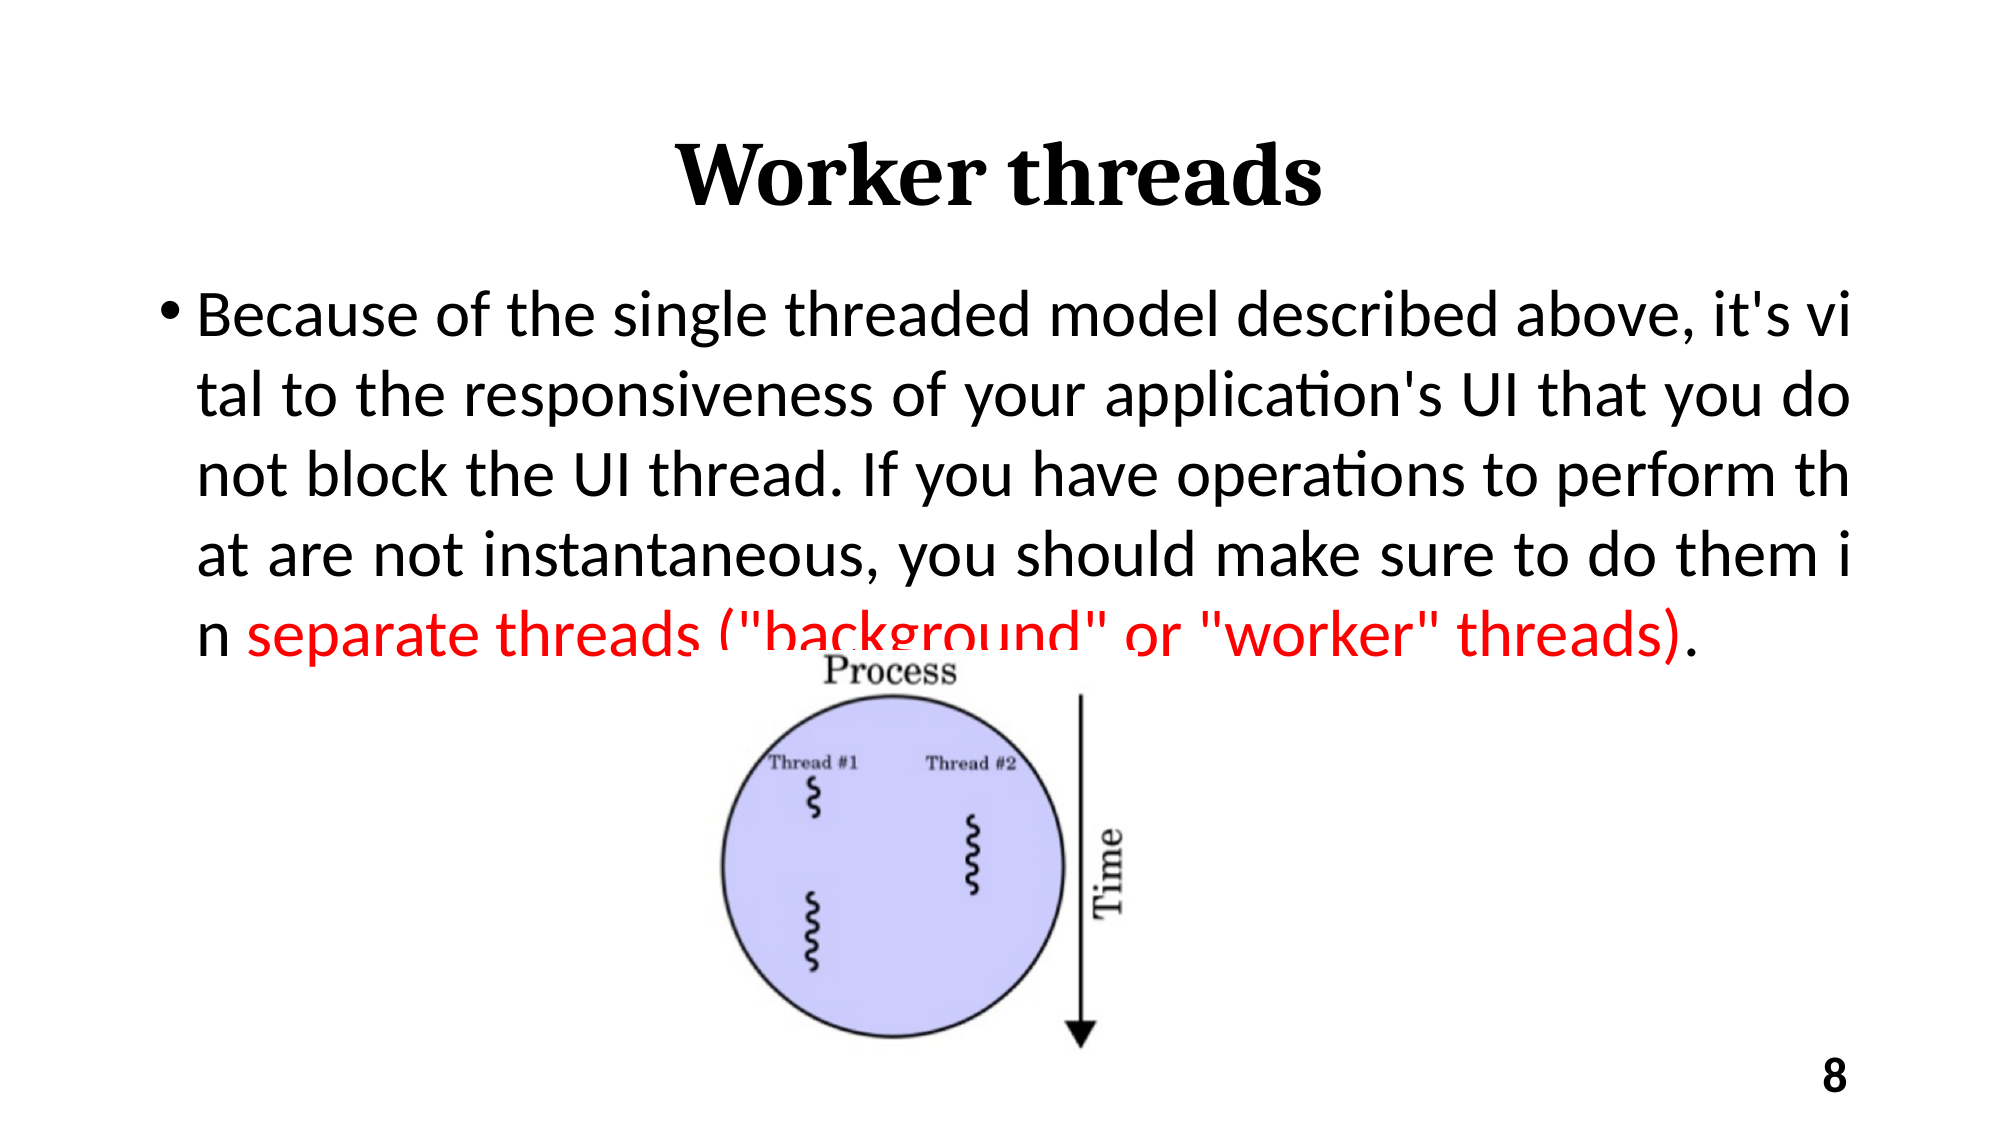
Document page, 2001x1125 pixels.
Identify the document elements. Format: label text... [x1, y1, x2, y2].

list Because of the single threaded model described above, it's vital to the responsiveness of your application's UI that you do not block the UI thread. If you have operations to perform that are not instantaneous, you should make sure to do them in separate threads ("background" or "worker" threads). [143, 261, 1869, 991]
picture [691, 650, 1138, 1064]
slide_number <number> [1412, 1042, 1863, 1103]
title Worker threads [137, 59, 1863, 278]
